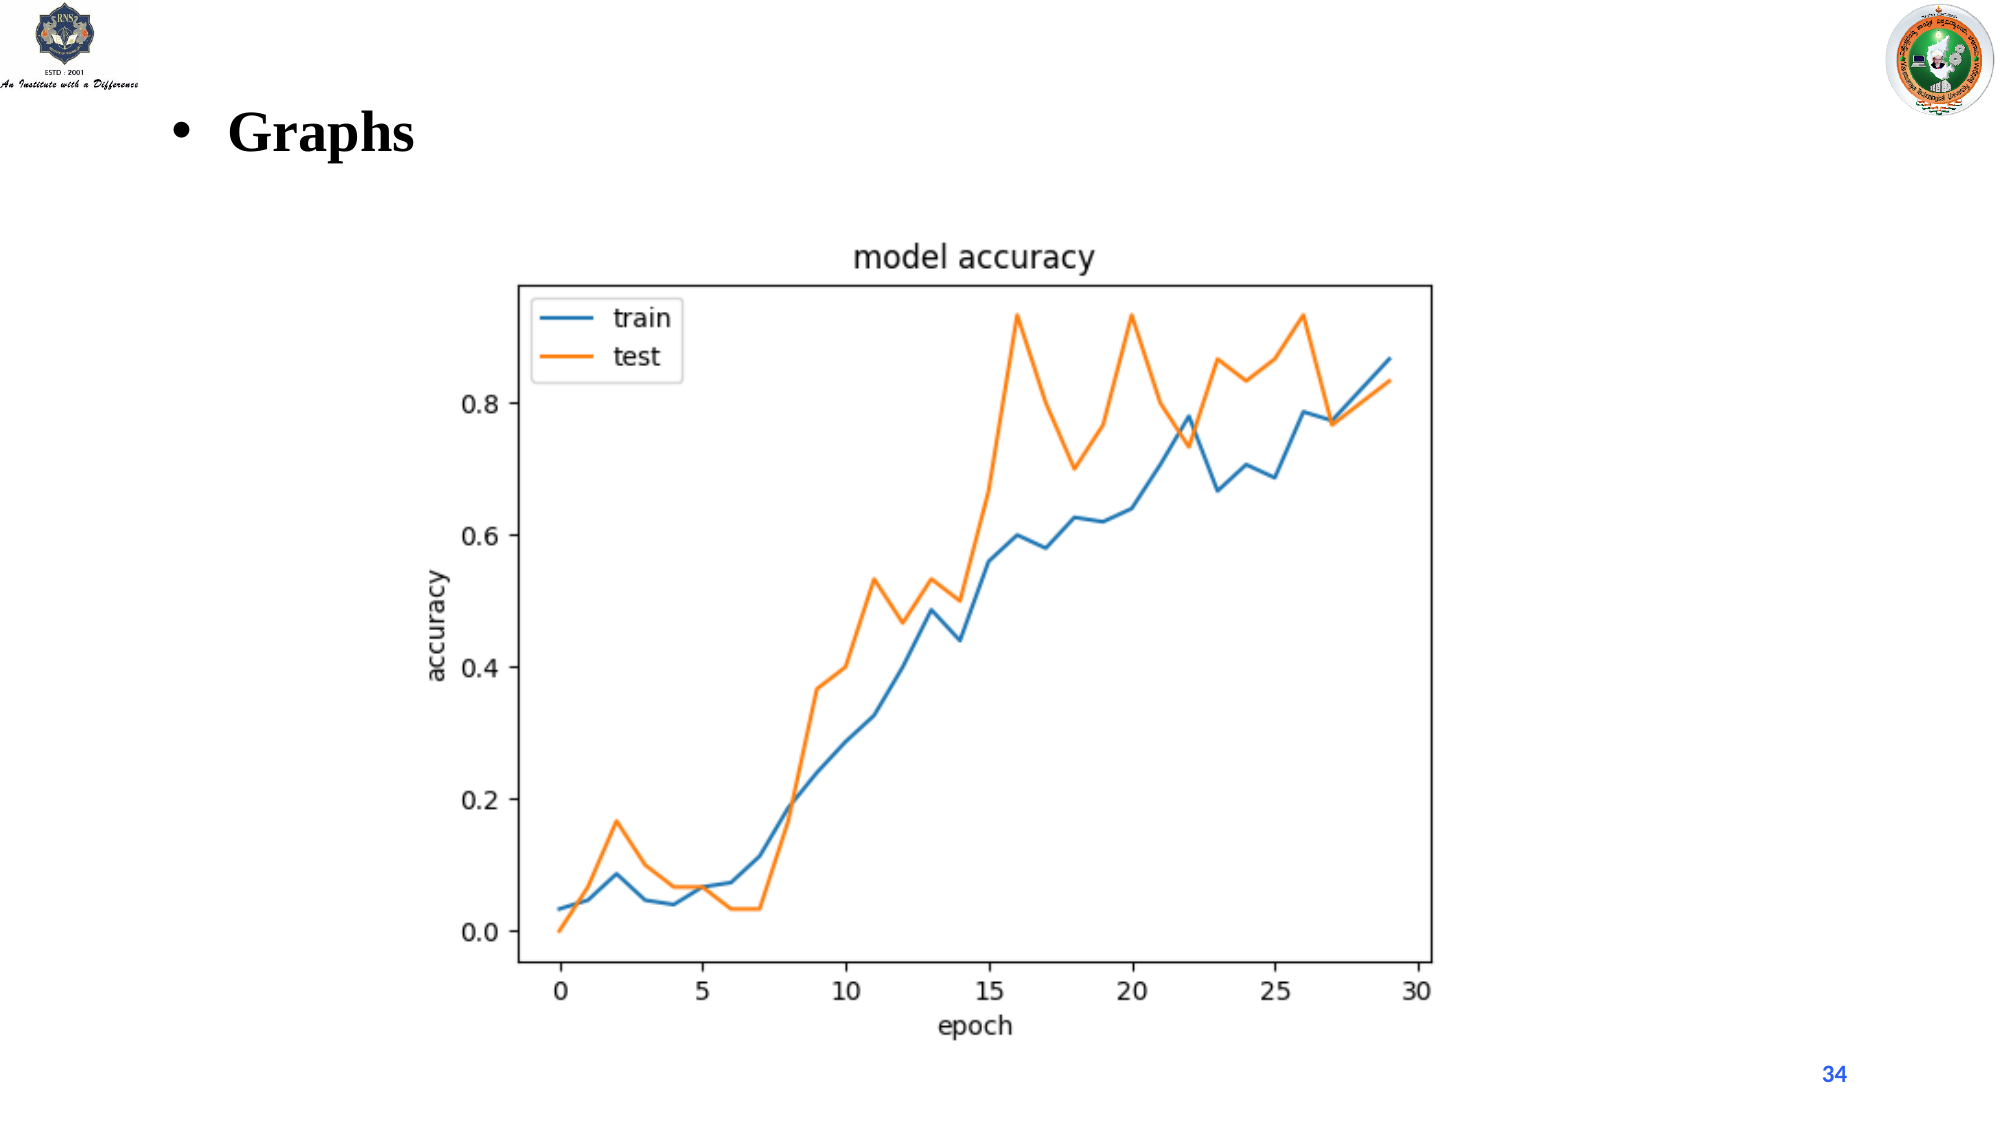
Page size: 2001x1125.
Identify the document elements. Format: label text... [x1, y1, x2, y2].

picture [371, 179, 1549, 1060]
picture [0, 0, 138, 90]
list Graphs [137, 93, 1863, 1022]
slide_number <number> [1412, 1042, 1863, 1103]
picture [1882, 2, 1997, 117]
